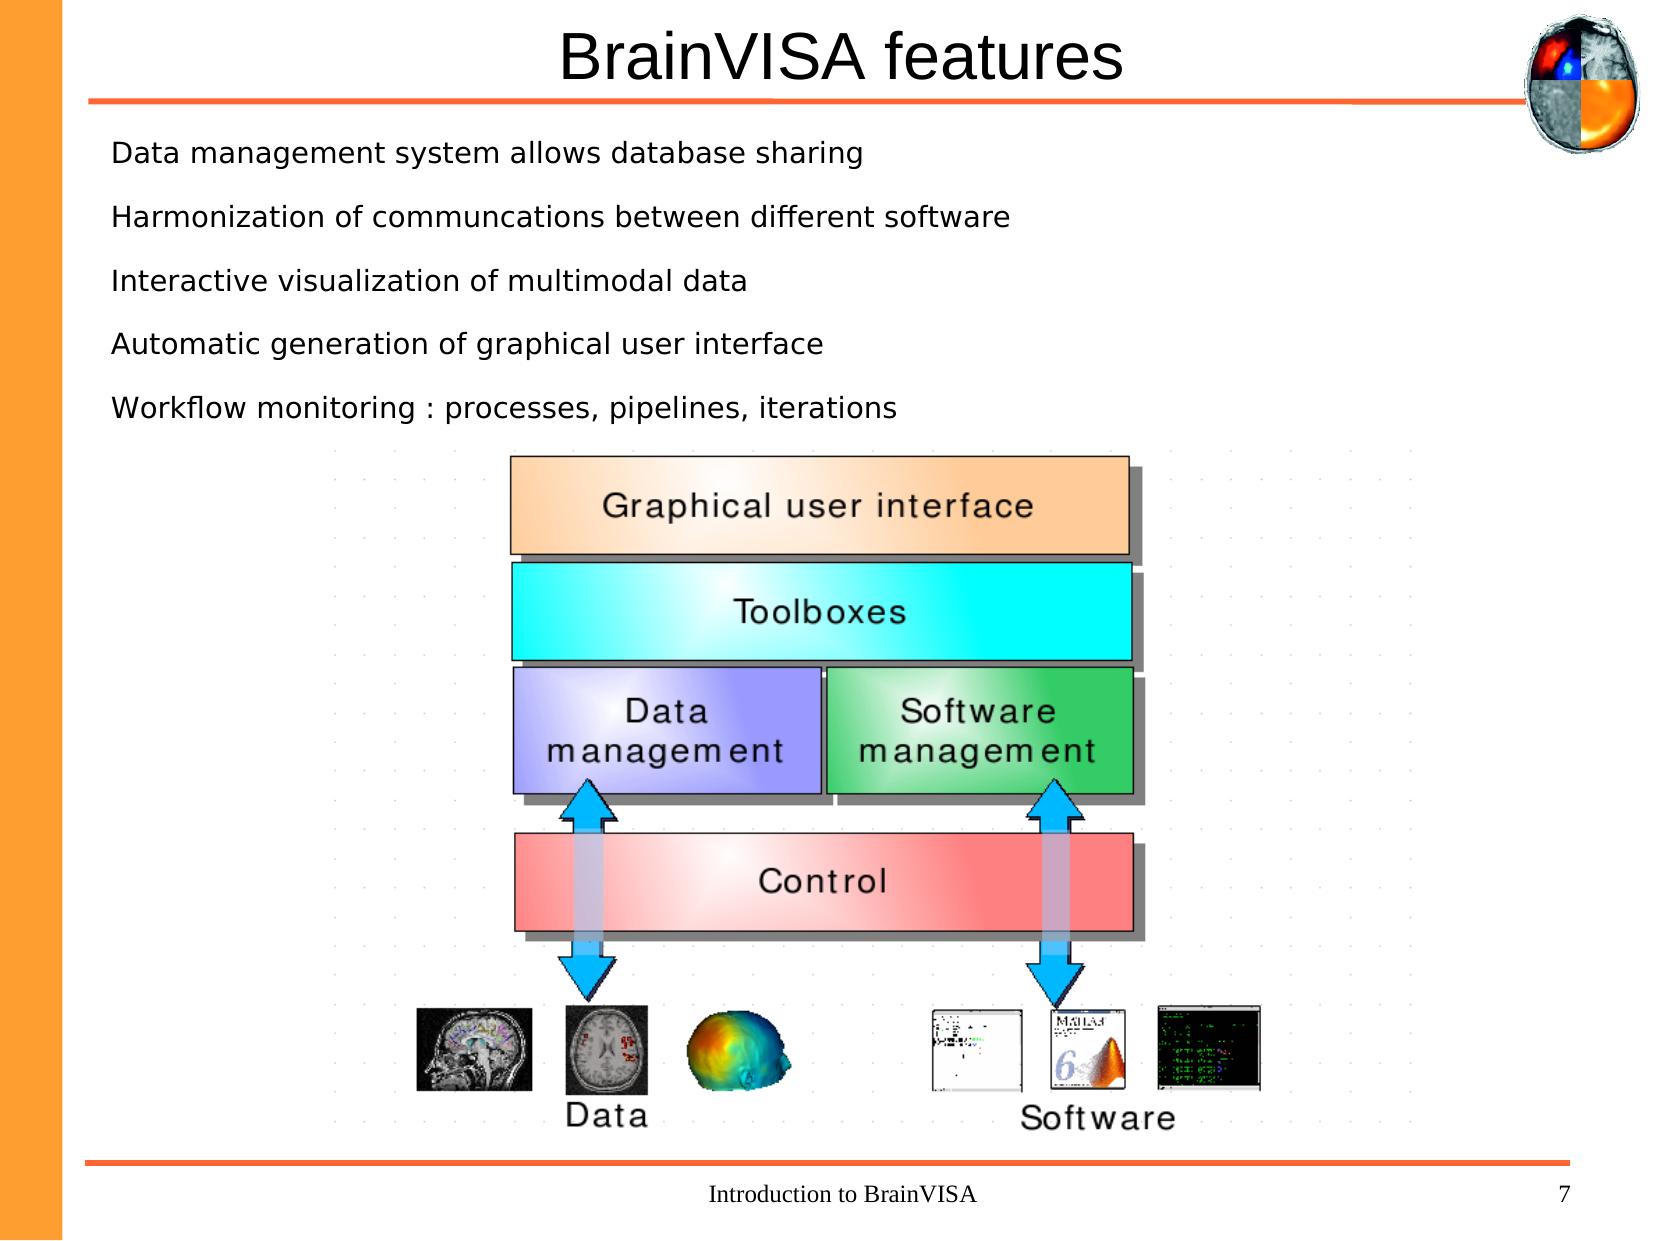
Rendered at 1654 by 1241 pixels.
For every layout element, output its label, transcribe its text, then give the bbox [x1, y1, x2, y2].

list Data management system allows database sharing Harmonization of communcations between different software Interactive visualization of multimodal data Automatic generation of graphical user interface Workflow monitoring : processes, pipelines, iterations [93, 136, 1571, 1108]
title BrainVISA features [86, 15, 1598, 98]
picture [1523, 13, 1642, 156]
picture [311, 445, 1424, 1147]
